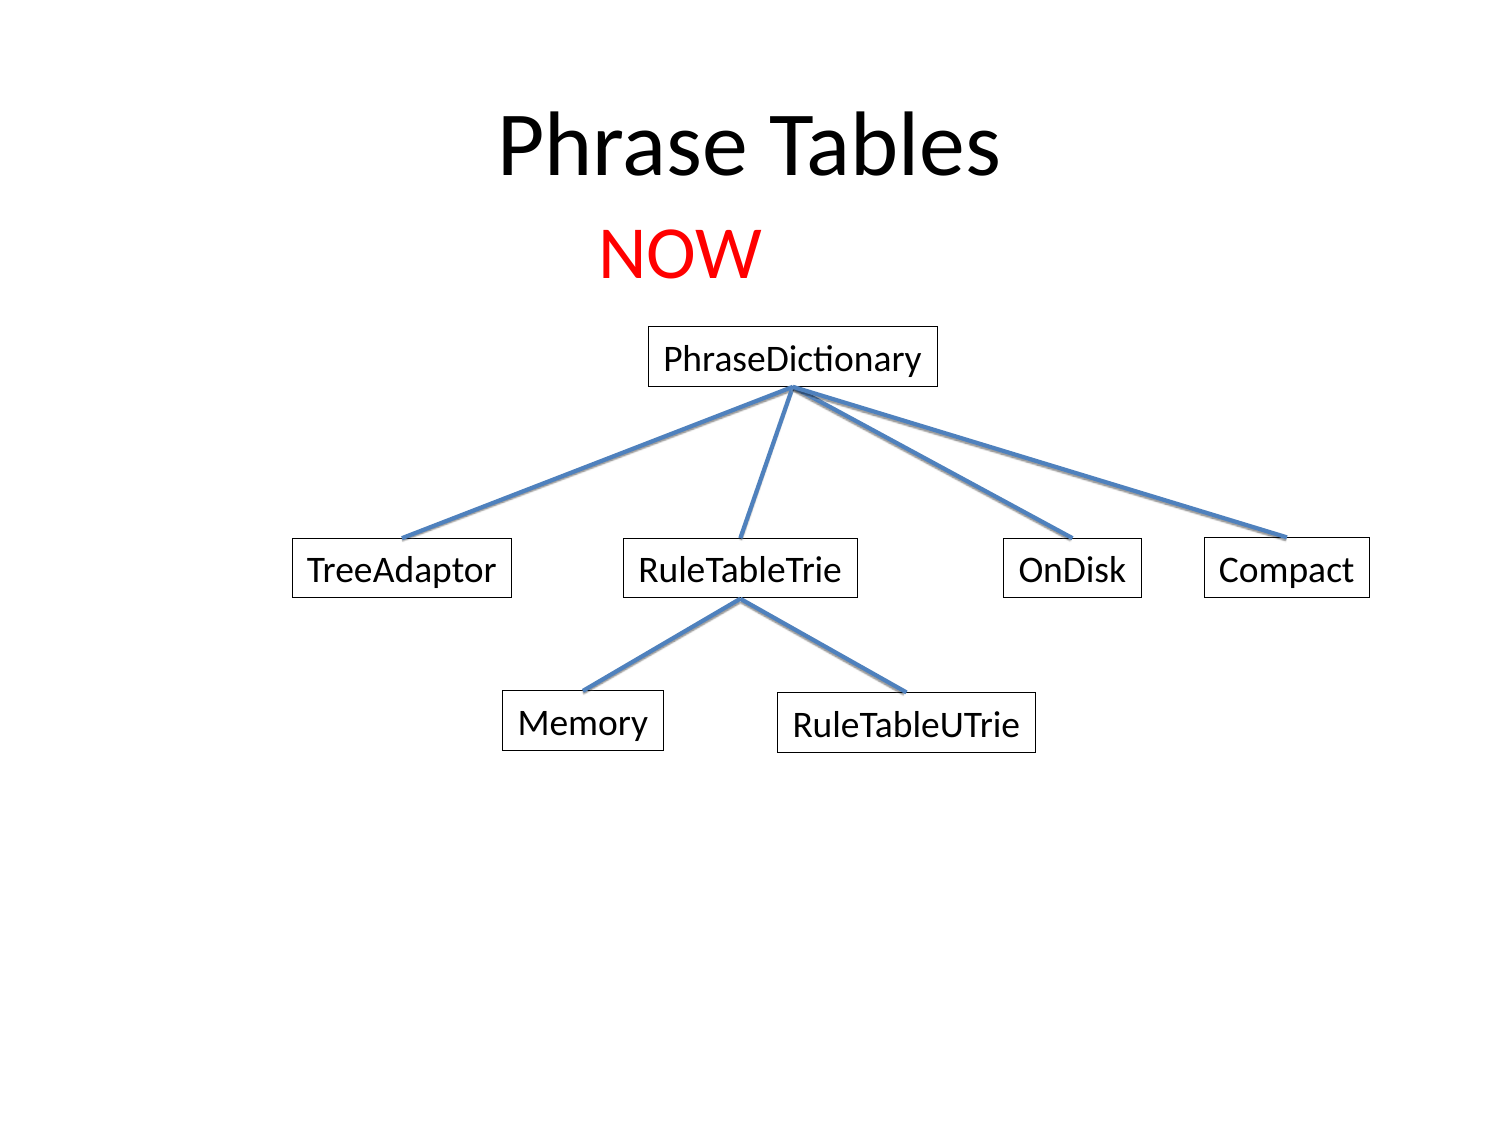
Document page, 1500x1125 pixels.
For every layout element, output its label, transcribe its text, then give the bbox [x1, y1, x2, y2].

text_box RuleTableTrie [623, 538, 858, 598]
text_box PhraseDictionary [648, 326, 938, 387]
text_box TreeAdaptor [292, 538, 512, 598]
text_box RuleTableUTrie [777, 692, 1036, 753]
text_box Compact [1204, 537, 1370, 598]
title Phrase Tables [75, 45, 1425, 233]
text_box NOW [583, 195, 778, 301]
text_box Memory [502, 690, 664, 751]
text_box OnDisk [1003, 538, 1142, 598]
